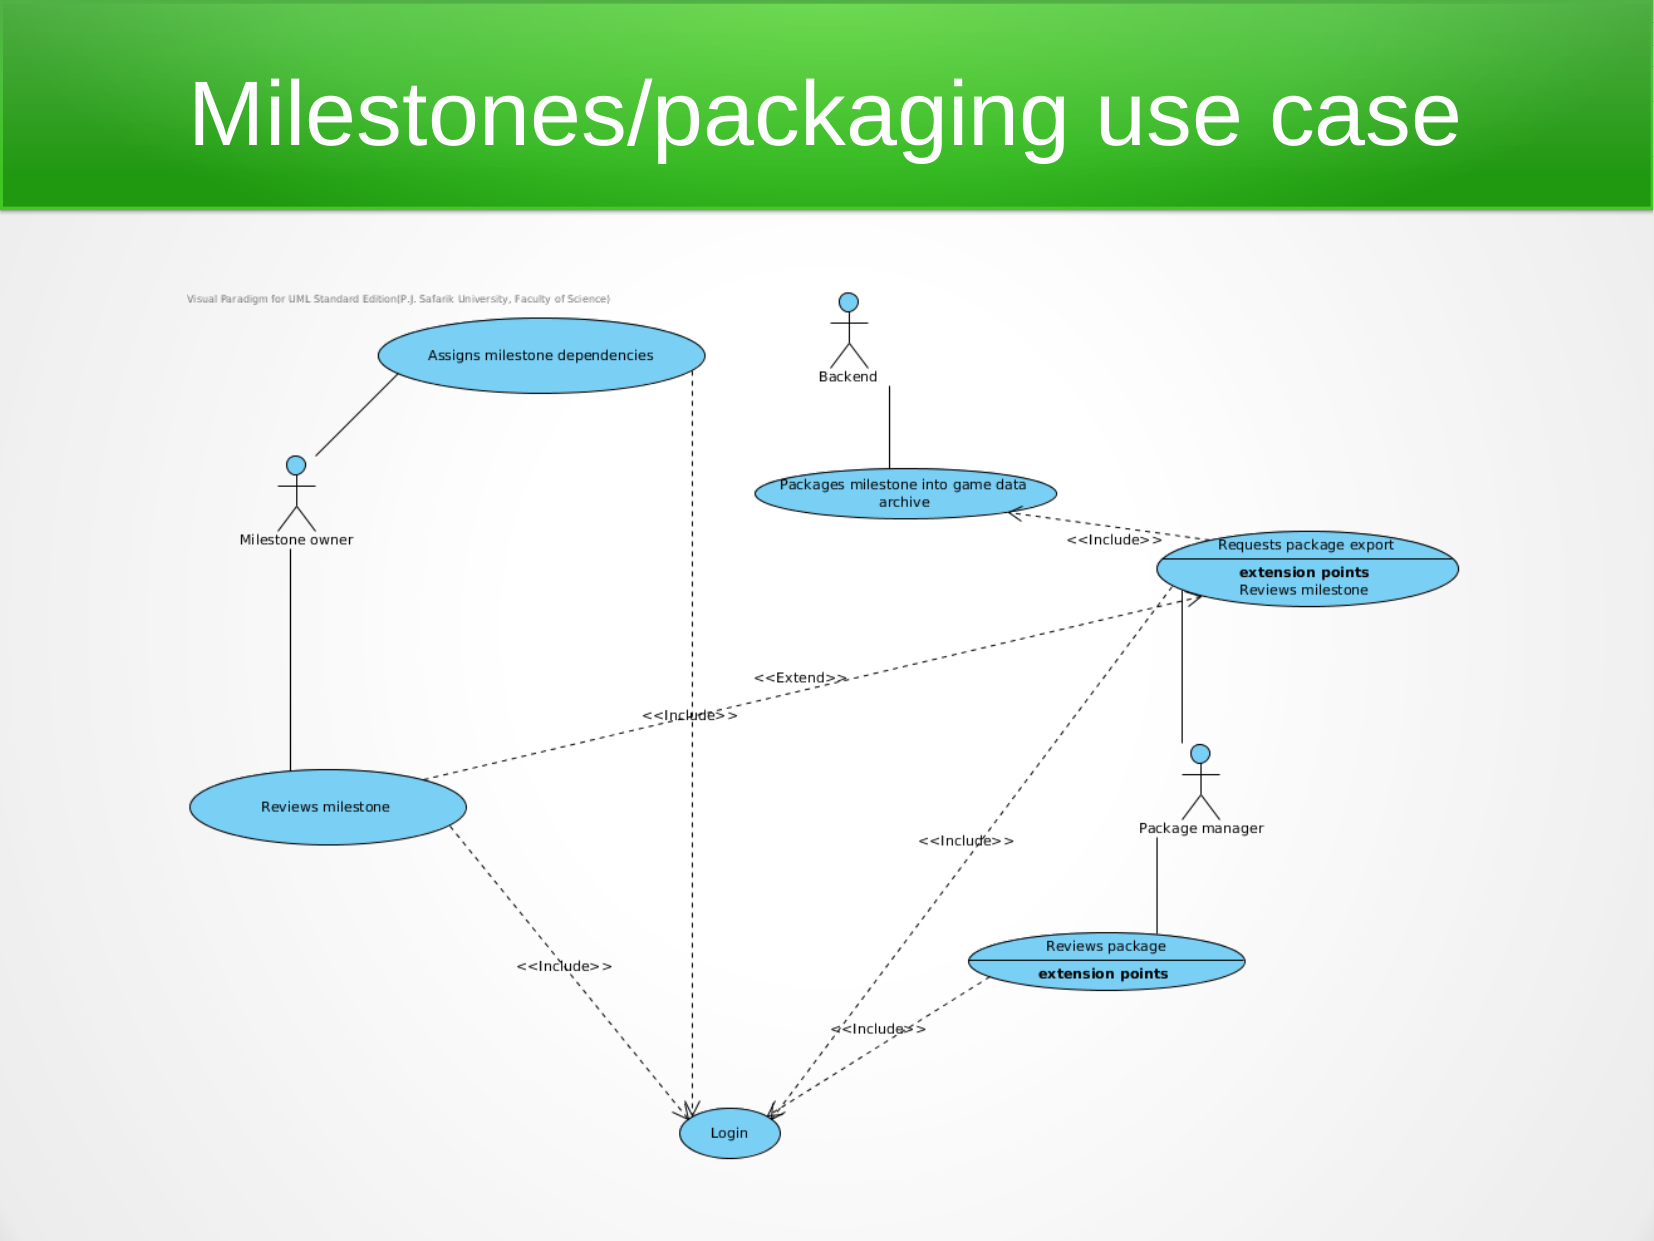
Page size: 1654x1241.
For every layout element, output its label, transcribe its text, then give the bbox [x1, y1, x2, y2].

title Milestones/packaging use case [82, 49, 1571, 179]
picture [187, 290, 1463, 1163]
